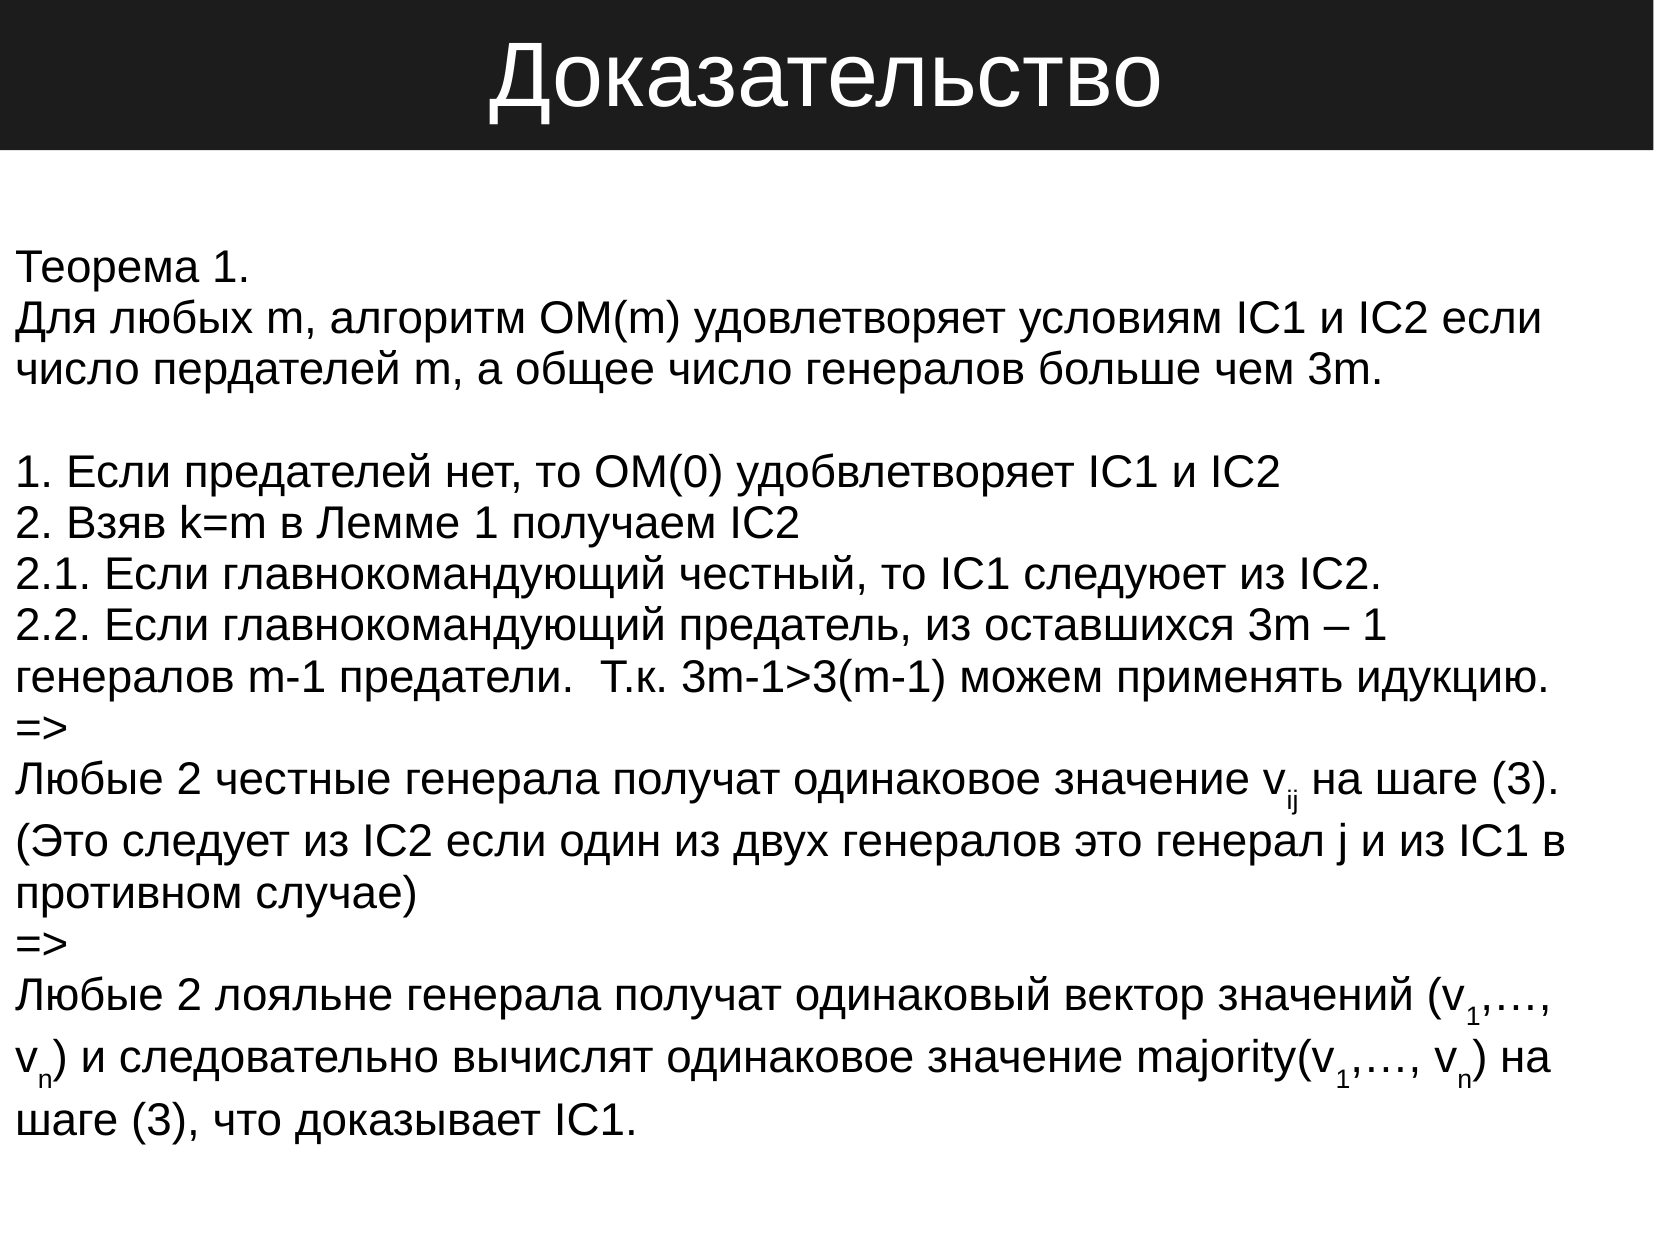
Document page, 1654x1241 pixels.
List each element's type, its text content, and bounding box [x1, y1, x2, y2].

title Доказательство [0, 0, 1654, 151]
subtitle Теорема 1. Для любых m, алгоритм OM(m) удовлетворяет условиям IC1 и IC2 если число пердателей m, а общее число генералов больше чем 3m. 1. Если предателей нет, то OM(0) удобвлетворяет IC1 и IC2 2. Взяв k=m в Лемме 1 получаем IC2 2.1. Если главнокомандующий честный, то IC1 следуюет из IC2. 2.2. Если главнокомандующий предатель, из оставшихся 3m – 1 генералов m-1 предатели. Т.к. 3m-1>3(m-1) можем применять идукцию. => Любые 2 честные генерала получат одинаковое значение vij на шаге (3). (Это следует из IC2 если один из двух генералов это генерал j и из IC1 в противном случае) => Любые 2 лояльне генерала получат одинаковый вектор значений (v1,…, vn) и следовательно вычислят одинаковое значение majority(v1,…, vn) на шаге (3), что доказывает IC1. [15, 168, 1606, 1218]
